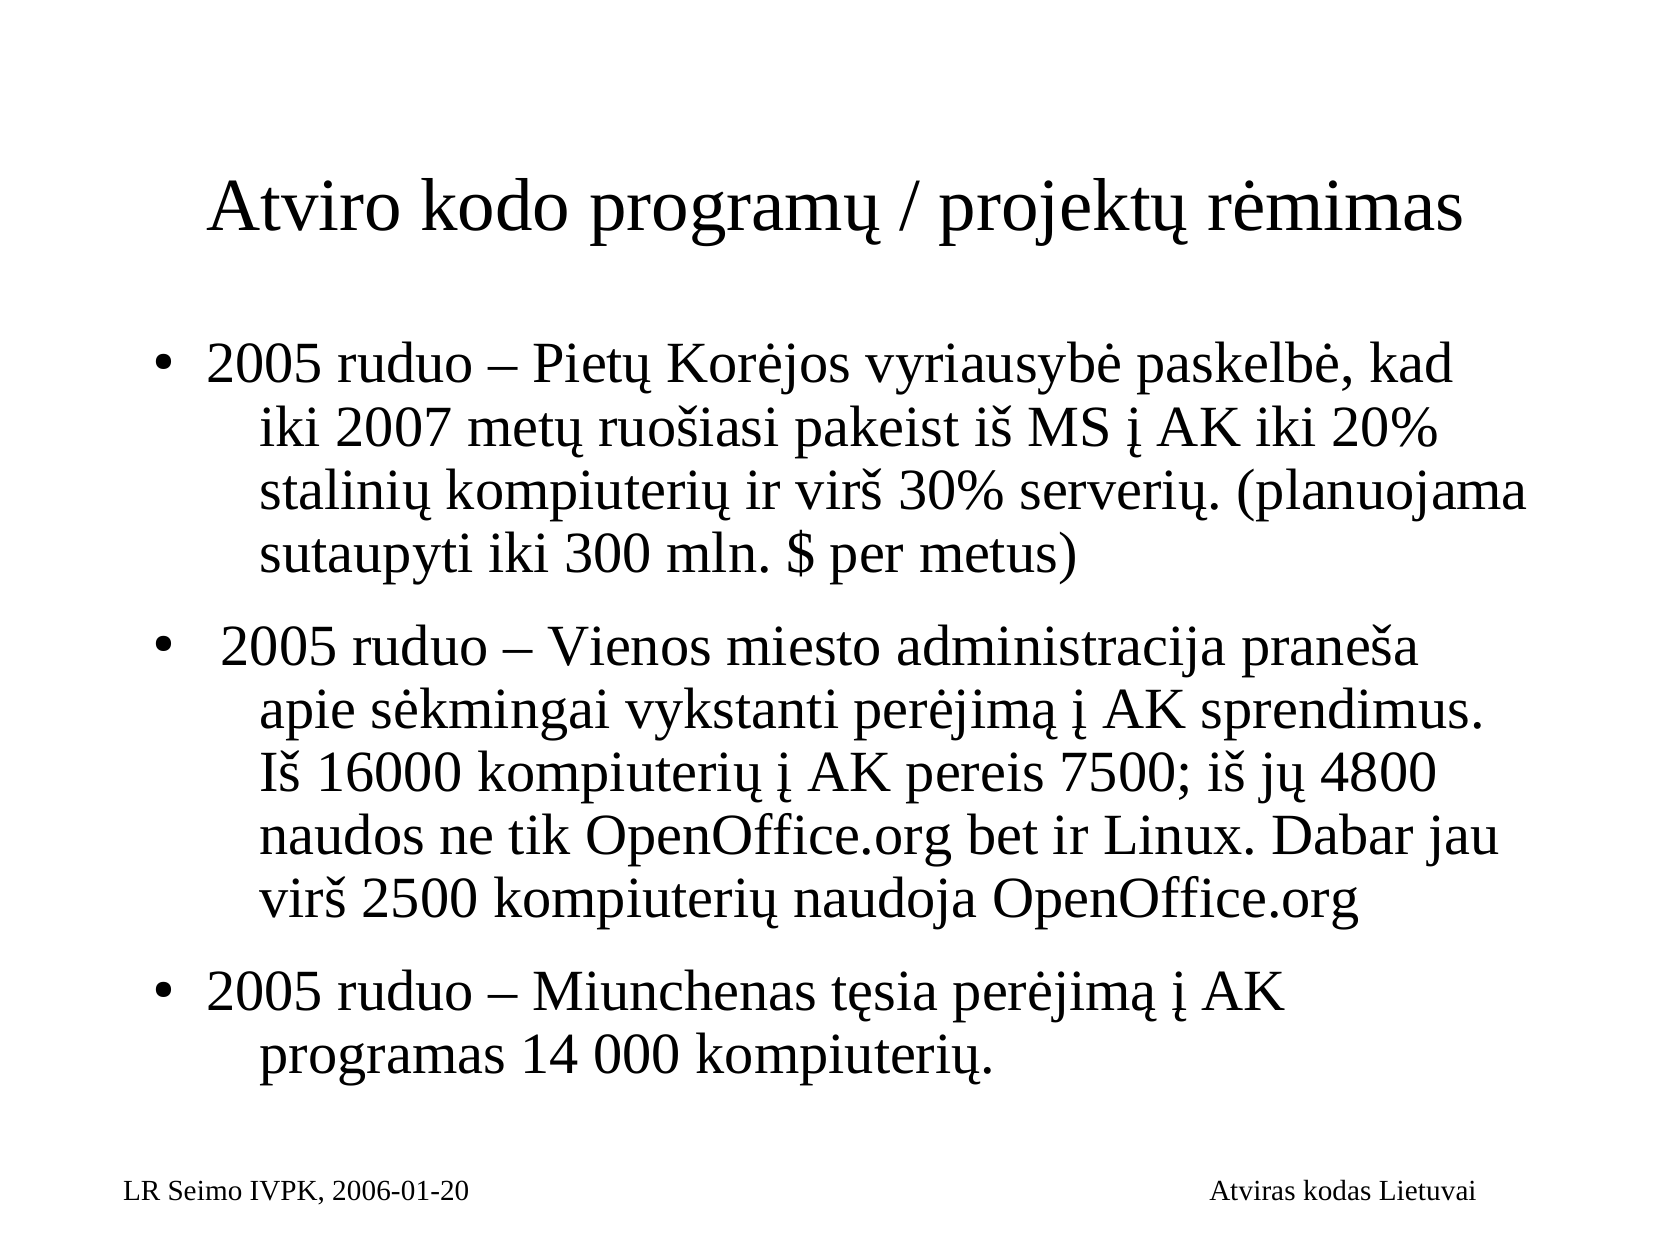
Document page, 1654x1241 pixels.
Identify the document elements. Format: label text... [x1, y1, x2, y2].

title Atviro kodo programų / projektų rėmimas [121, 102, 1534, 310]
list 2005 ruduo – Pietų Korėjos vyriausybė paskelbė, kad iki 2007 metų ruošiasi pakeist iš MS į AK iki 20% stalinių kompiuterių ir virš 30% serverių. (planuojama sutaupyti iki 300 mln. $ per metus) 2005 ruduo – Vienos miesto administracija praneša apie sėkmingai vykstanti perėjimą į AK sprendimus. Iš 16000 kompiuterių į AK pereis 7500; iš jų 4800 naudos ne tik OpenOffice.org bet ir Linux. Dabar jau virš 2500 kompiuterių naudoja OpenOffice.org 2005 ruduo – Miunchenas tęsia perėjimą į AK programas 14 000 kompiuterių. [118, 332, 1531, 1114]
